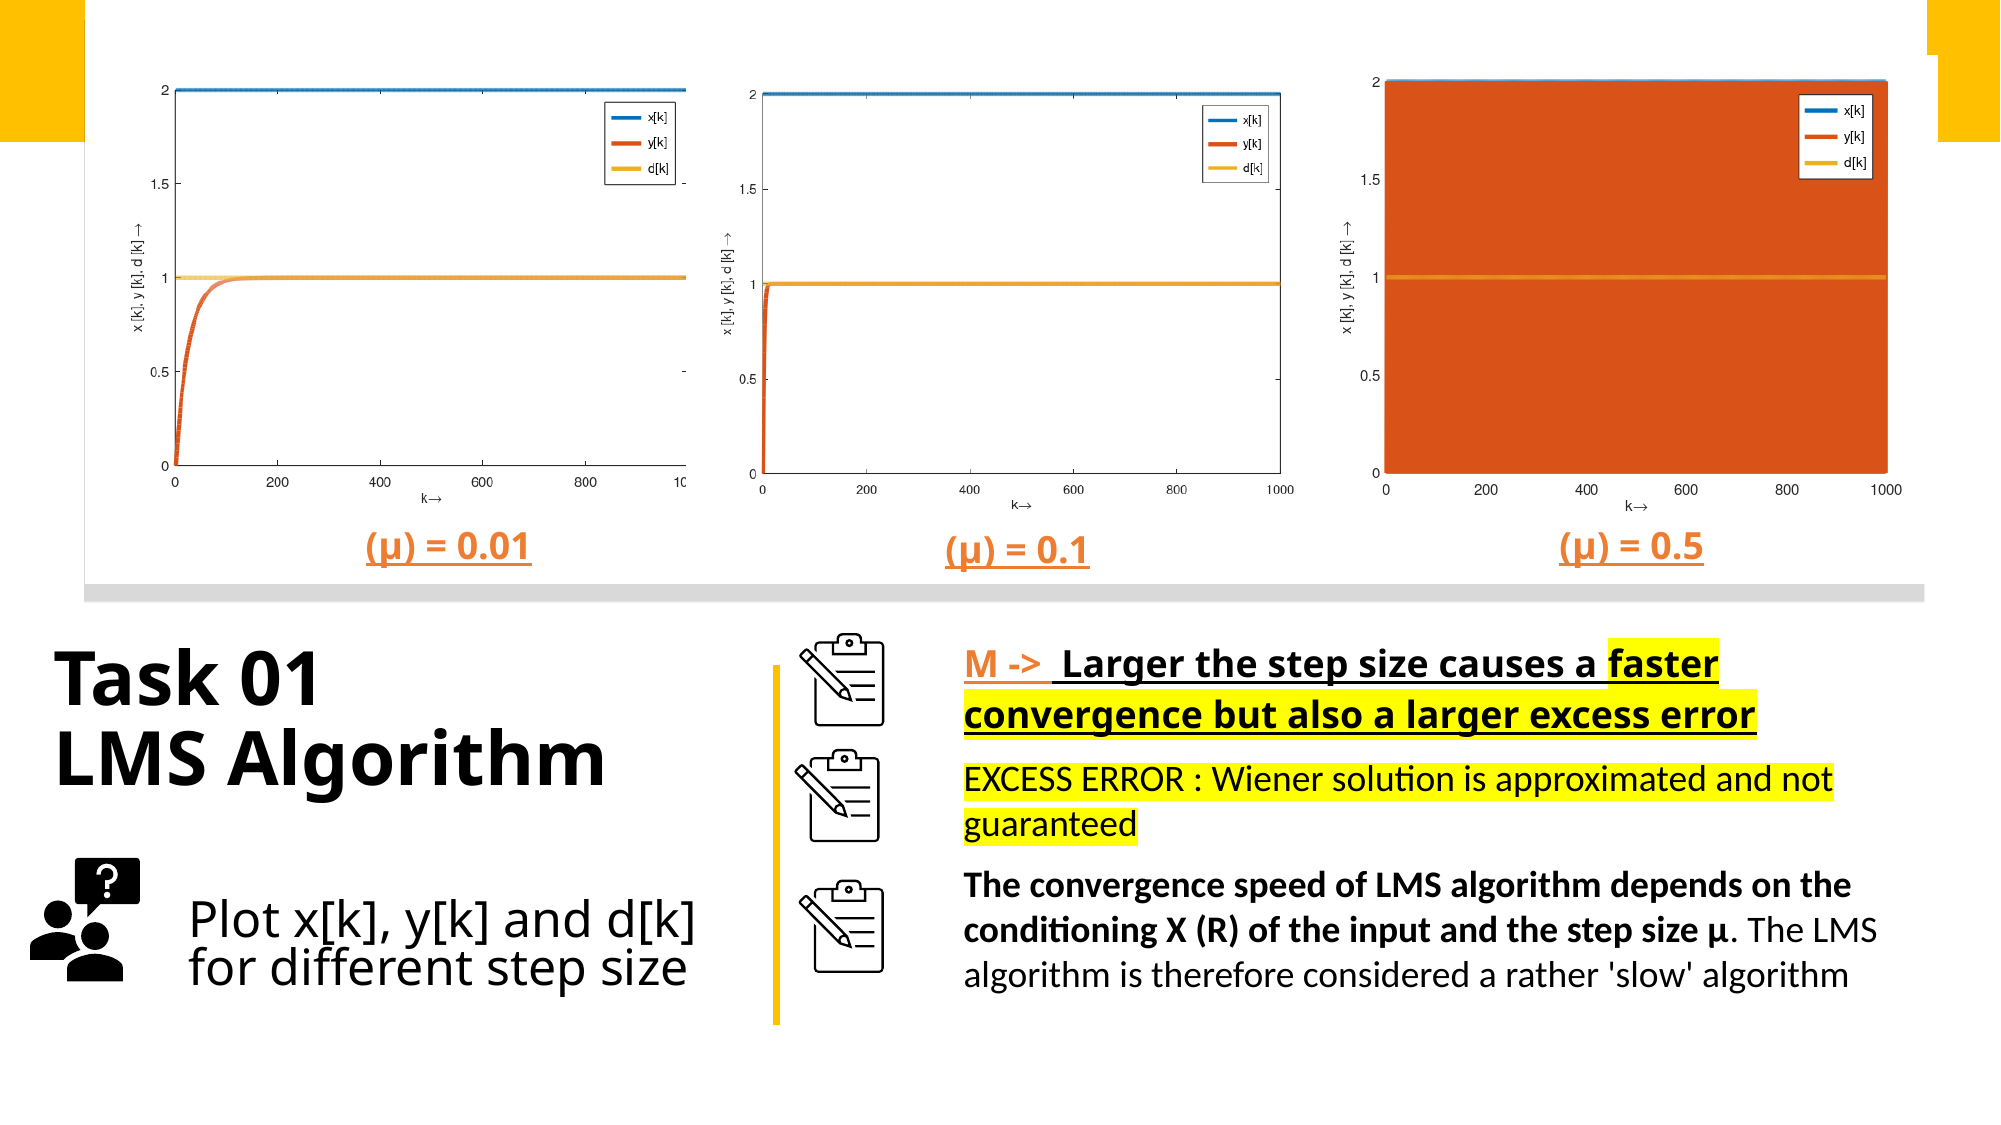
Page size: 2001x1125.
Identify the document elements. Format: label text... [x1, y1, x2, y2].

text_box EXCESS ERROR : Wiener solution is approximated and not guaranteed [948, 746, 1949, 853]
title Task 01 LMS Algorithm [38, 521, 672, 922]
text_box (μ) = 0.1 [930, 518, 1175, 579]
text_box (μ) = 0.01 [350, 514, 595, 576]
text_box Plot x[k], y[k] and d[k] for different step size [173, 891, 723, 1009]
picture [788, 869, 902, 983]
text_box Μ -> Larger the step size causes a faster convergence but also a larger excess error [948, 632, 1949, 739]
picture [9, 844, 160, 995]
text_box The convergence speed of LMS algorithm depends on the conditioning X (R) of the input and the step size µ. The LMS algorithm is therefore considered a rather 'slow' algorithm [948, 853, 1949, 1005]
picture [789, 623, 903, 737]
picture [102, 55, 1938, 522]
text_box (μ) = 0.5 [1544, 514, 1789, 576]
picture [784, 739, 898, 853]
text_box [0, 0, 2000, 1125]
